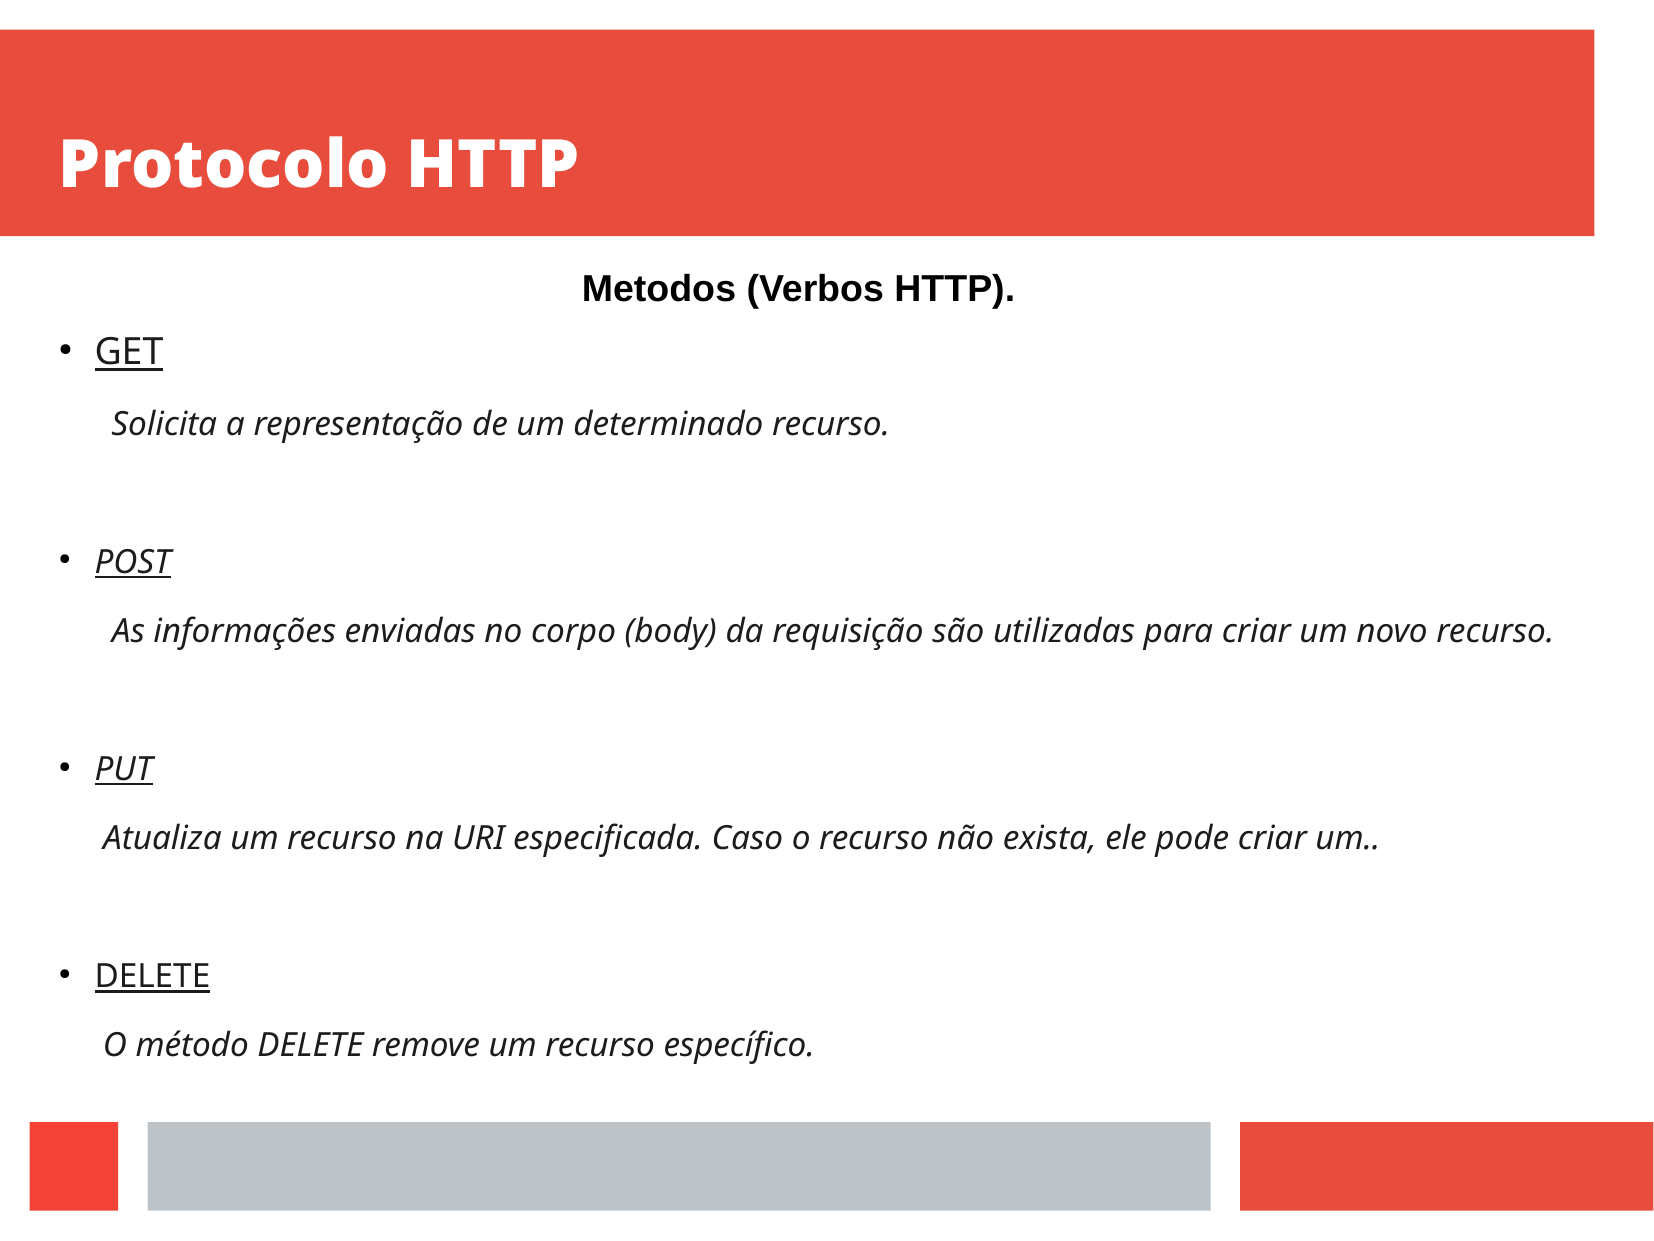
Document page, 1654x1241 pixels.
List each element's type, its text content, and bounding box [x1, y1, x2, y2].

list GET Solicita a representação de um determinado recurso. POST As informações enviadas no corpo (body) da requisição são utilizadas para criar um novo recurso. PUT Atualiza um recurso na URI especificada. Caso o recurso não exista, ele pode criar um.. DELETE O método DELETE remove um recurso específico. [59, 324, 1565, 1093]
title Protocolo HTTP [59, 59, 1595, 207]
text_box Metodos (Verbos HTTP). [567, 259, 1031, 317]
